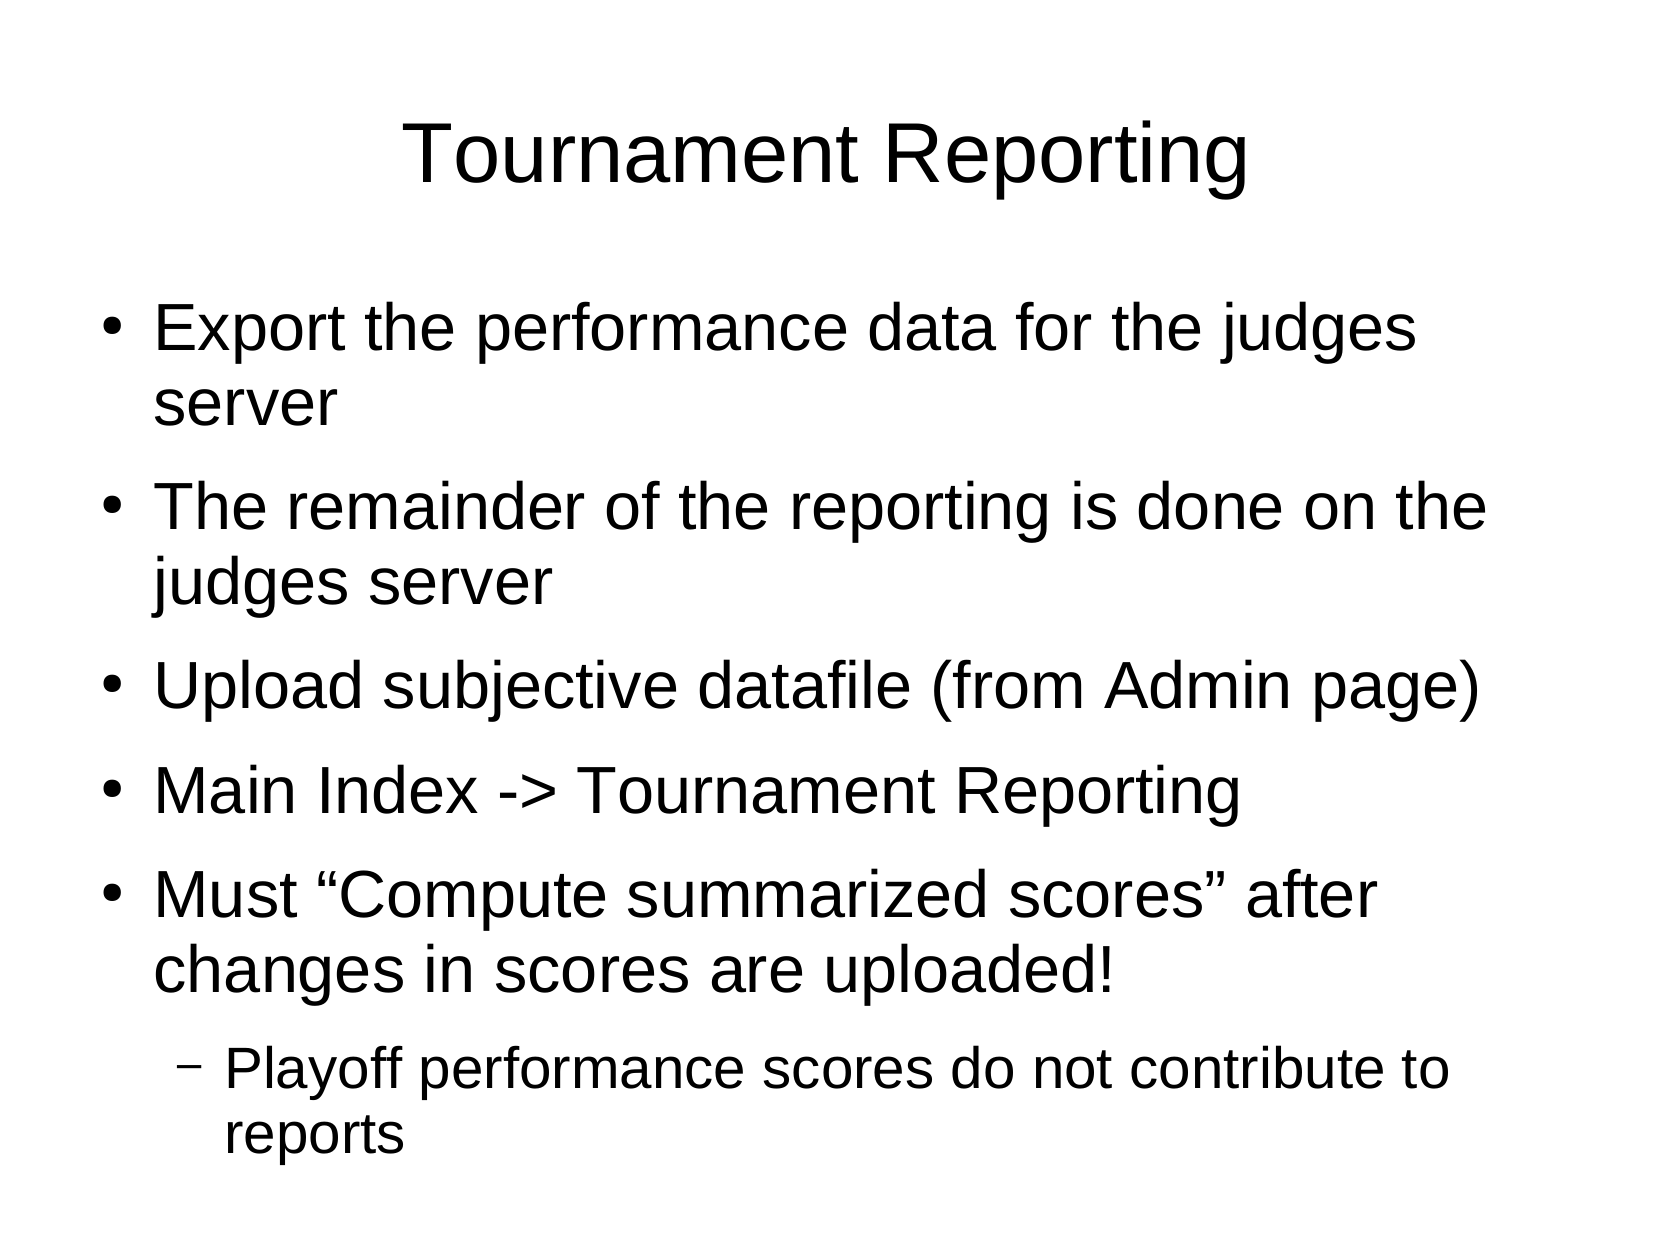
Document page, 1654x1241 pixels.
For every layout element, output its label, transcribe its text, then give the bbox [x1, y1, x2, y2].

title Tournament Reporting [82, 49, 1571, 257]
list Export the performance data for the judges server The remainder of the reporting is done on the judges server Upload subjective datafile (from Admin page) Main Index -> Tournament Reporting Must “Compute summarized scores” after changes in scores are uploaded! Playoff performance scores do not contribute to reports [82, 290, 1571, 1241]
